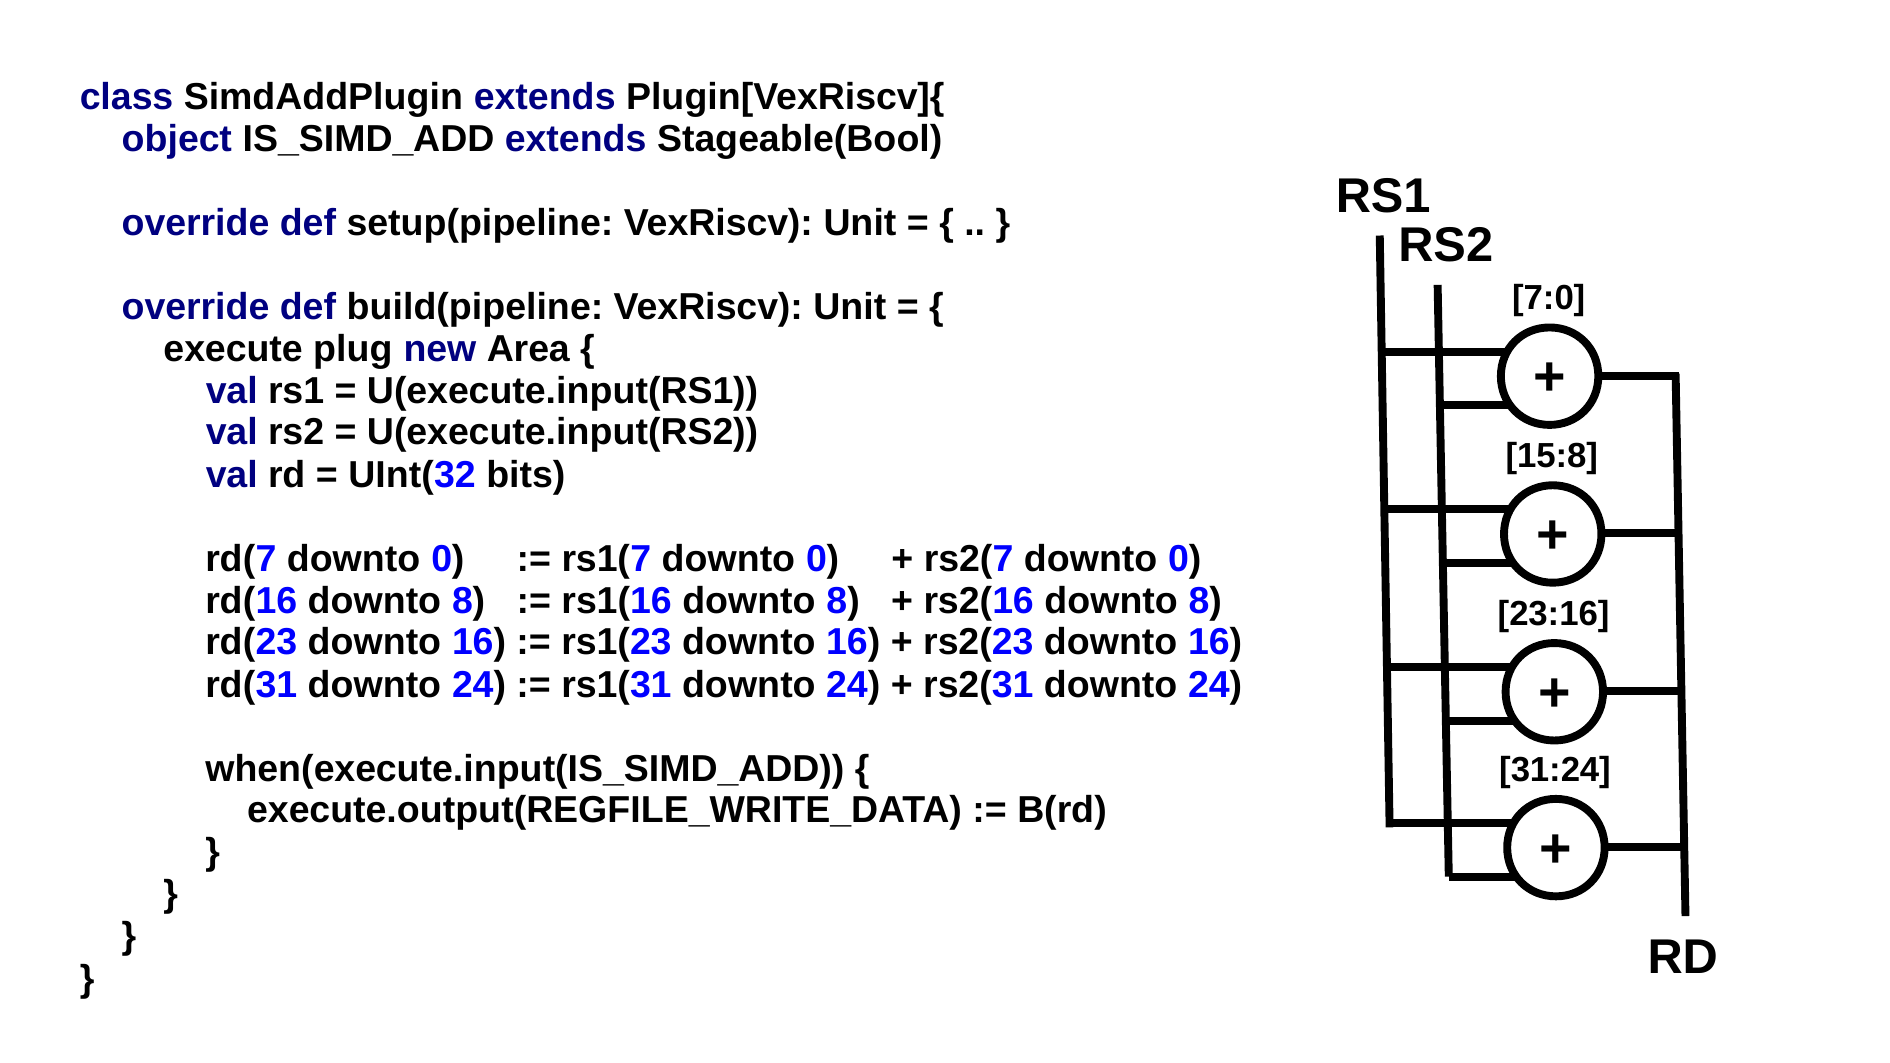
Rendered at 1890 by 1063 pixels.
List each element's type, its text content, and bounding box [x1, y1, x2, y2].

text_box class SimdAddPlugin extends Plugin[VexRiscv]{ object IS_SIMD_ADD extends Stageable(Bool) override def setup(pipeline: VexRiscv): Unit = { .. } override def build(pipeline: VexRiscv): Unit = { execute plug new Area { val rs1 = U(execute.input(RS1)) val rs2 = U(execute.input(RS2)) val rd = UInt(32 bits) rd(7 downto 0) := rs1(7 downto 0) + rs2(7 downto 0) rd(16 downto 8) := rs1(16 downto 8) + rs2(16 downto 8) rd(23 downto 16) := rs1(23 downto 16) + rs2(23 downto 16) rd(31 downto 24) := rs1(31 downto 24) + rs2(31 downto 24) when(execute.input(IS_SIMD_ADD)) { execute.output(REGFILE_WRITE_DATA) := B(rd) } } } } [64, 67, 1365, 1063]
picture [1311, 154, 1749, 997]
